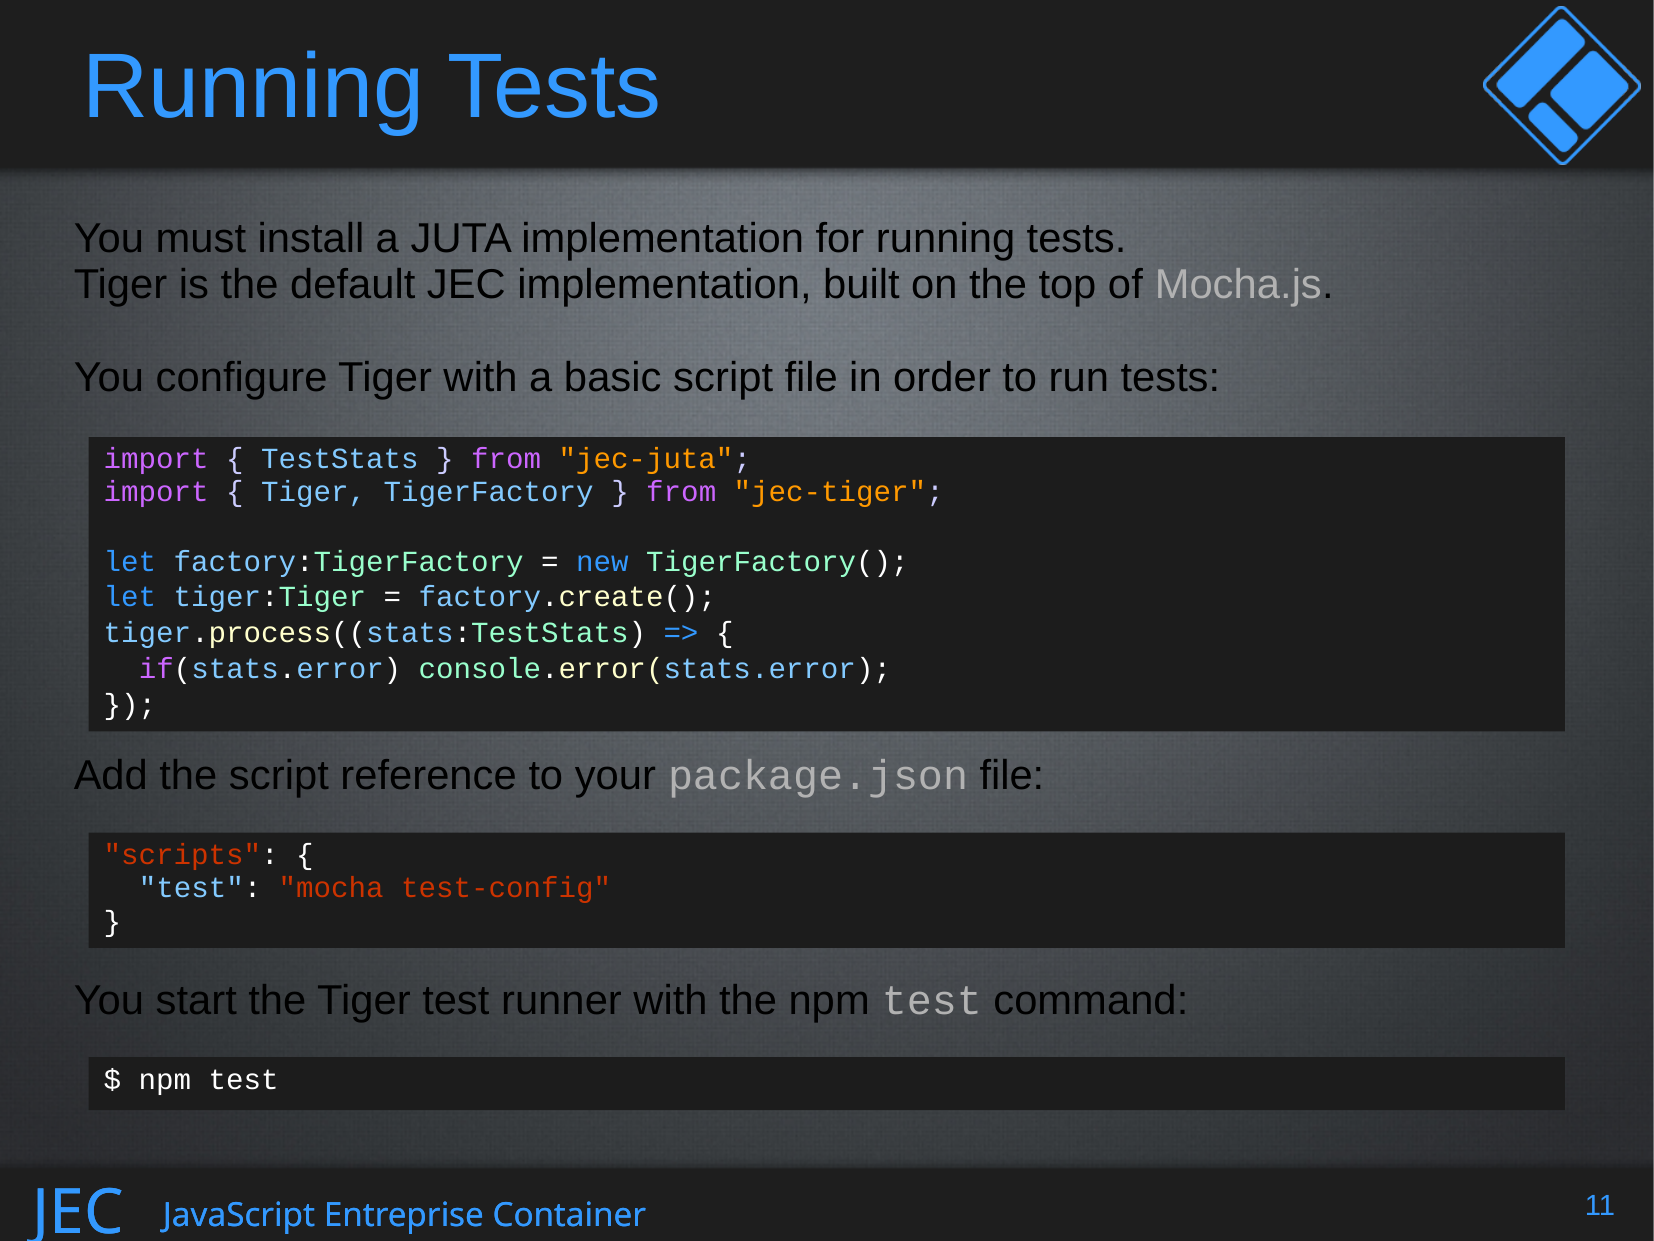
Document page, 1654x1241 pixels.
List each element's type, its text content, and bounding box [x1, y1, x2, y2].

title Running Tests [82, 23, 1441, 147]
text_box JavaScript Entreprise Container [148, 1183, 651, 1241]
text_box You must install a JUTA implementation for running tests. Tiger is the default JEC implementation, built on the top of Mocha.js. You configure Tiger with a basic script file in order to run tests: [59, 207, 1595, 410]
text_box import { TestStats } from "jec-juta"; import { Tiger, TigerFactory } from "jec-tiger"; let factory:TigerFactory = new TigerFactory(); let tiger:Tiger = factory.create(); tiger.process((stats:TestStats) => { if(stats.error) console.error(stats.error); }); [88, 437, 1565, 721]
text_box 11 [744, 1181, 1630, 1229]
text_box "scripts": { "test": "mocha test-config" } [88, 832, 1565, 943]
text_box You start the Tiger test runner with the npm test command: [59, 969, 1595, 1058]
text_box Add the script reference to your package.json file: [59, 744, 1595, 833]
picture [0, 0, 1654, 1241]
text_box $ npm test [88, 1058, 1565, 1111]
text_box JEC [17, 1159, 149, 1241]
